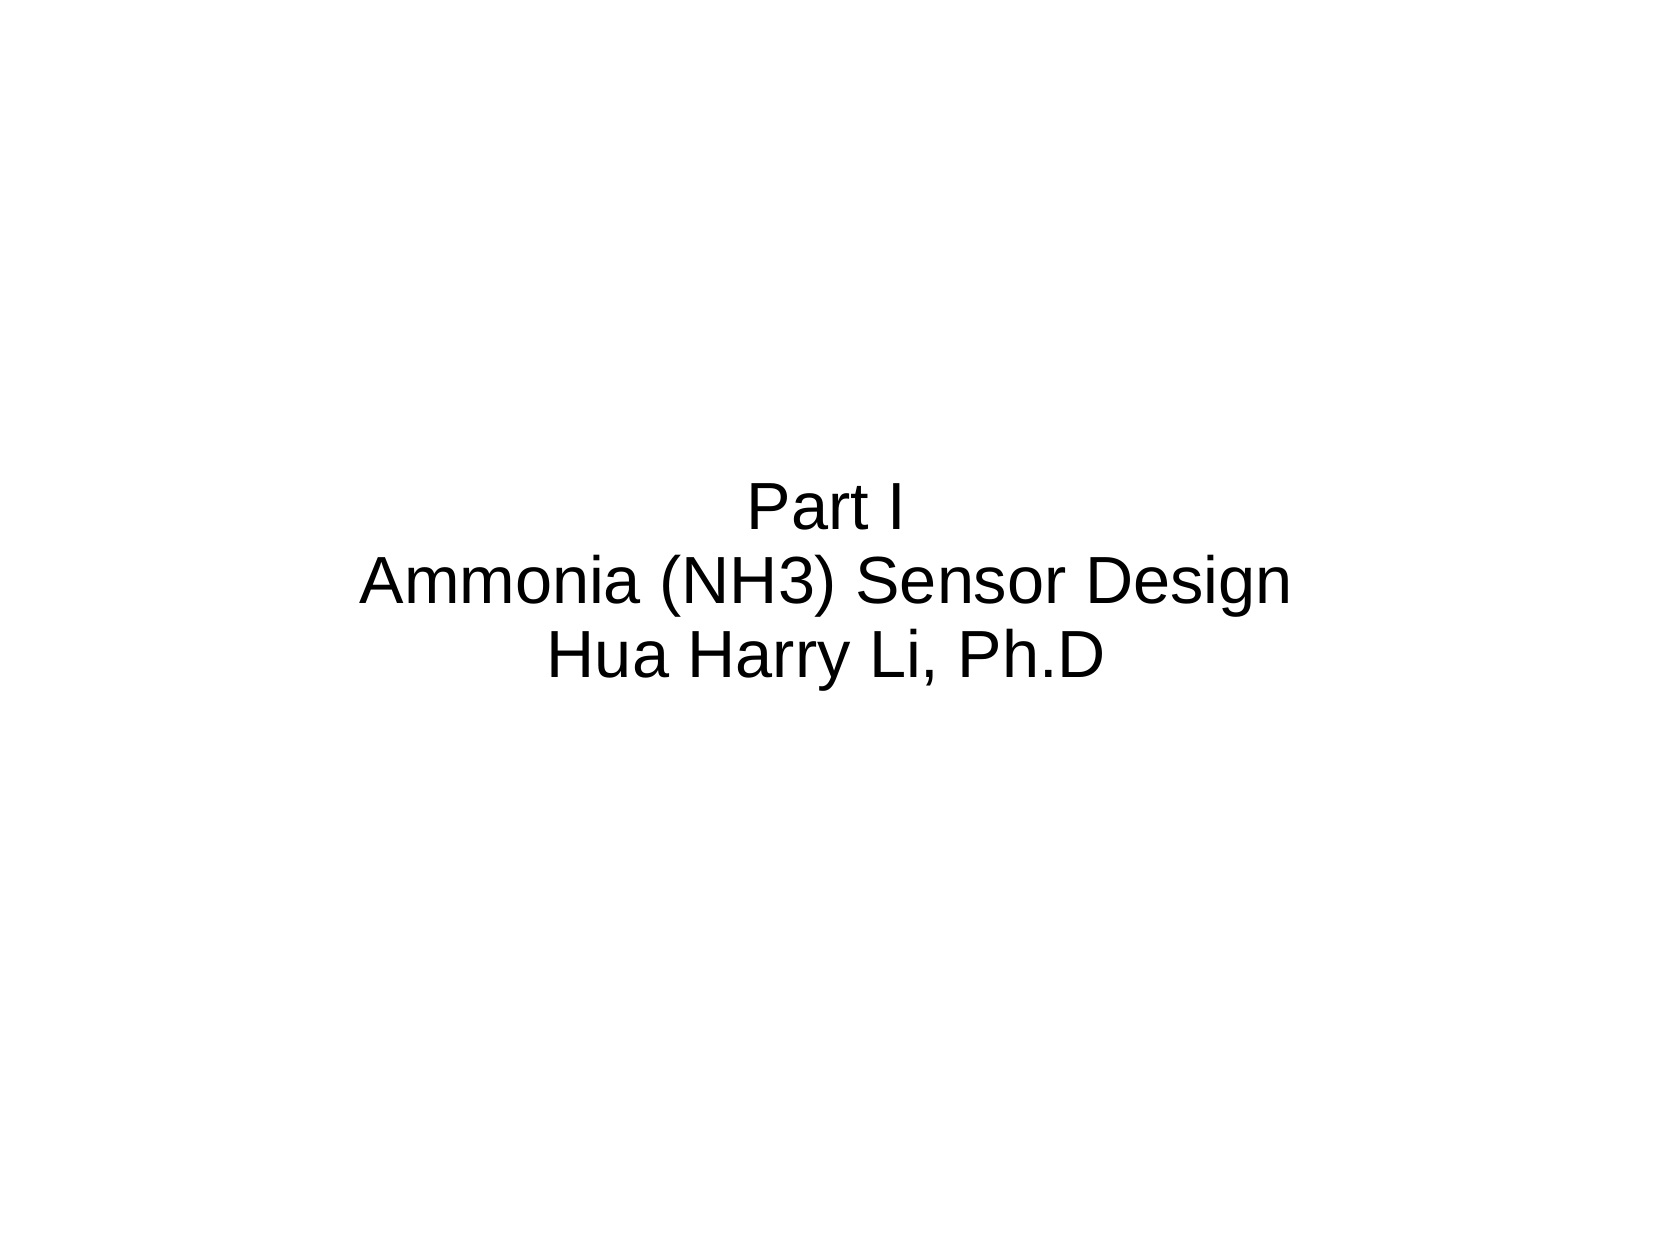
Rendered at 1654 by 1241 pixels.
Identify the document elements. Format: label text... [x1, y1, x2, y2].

text_box Part I Ammonia (NH3) Sensor Design Hua Harry Li, Ph.D [82, 56, 1571, 1102]
